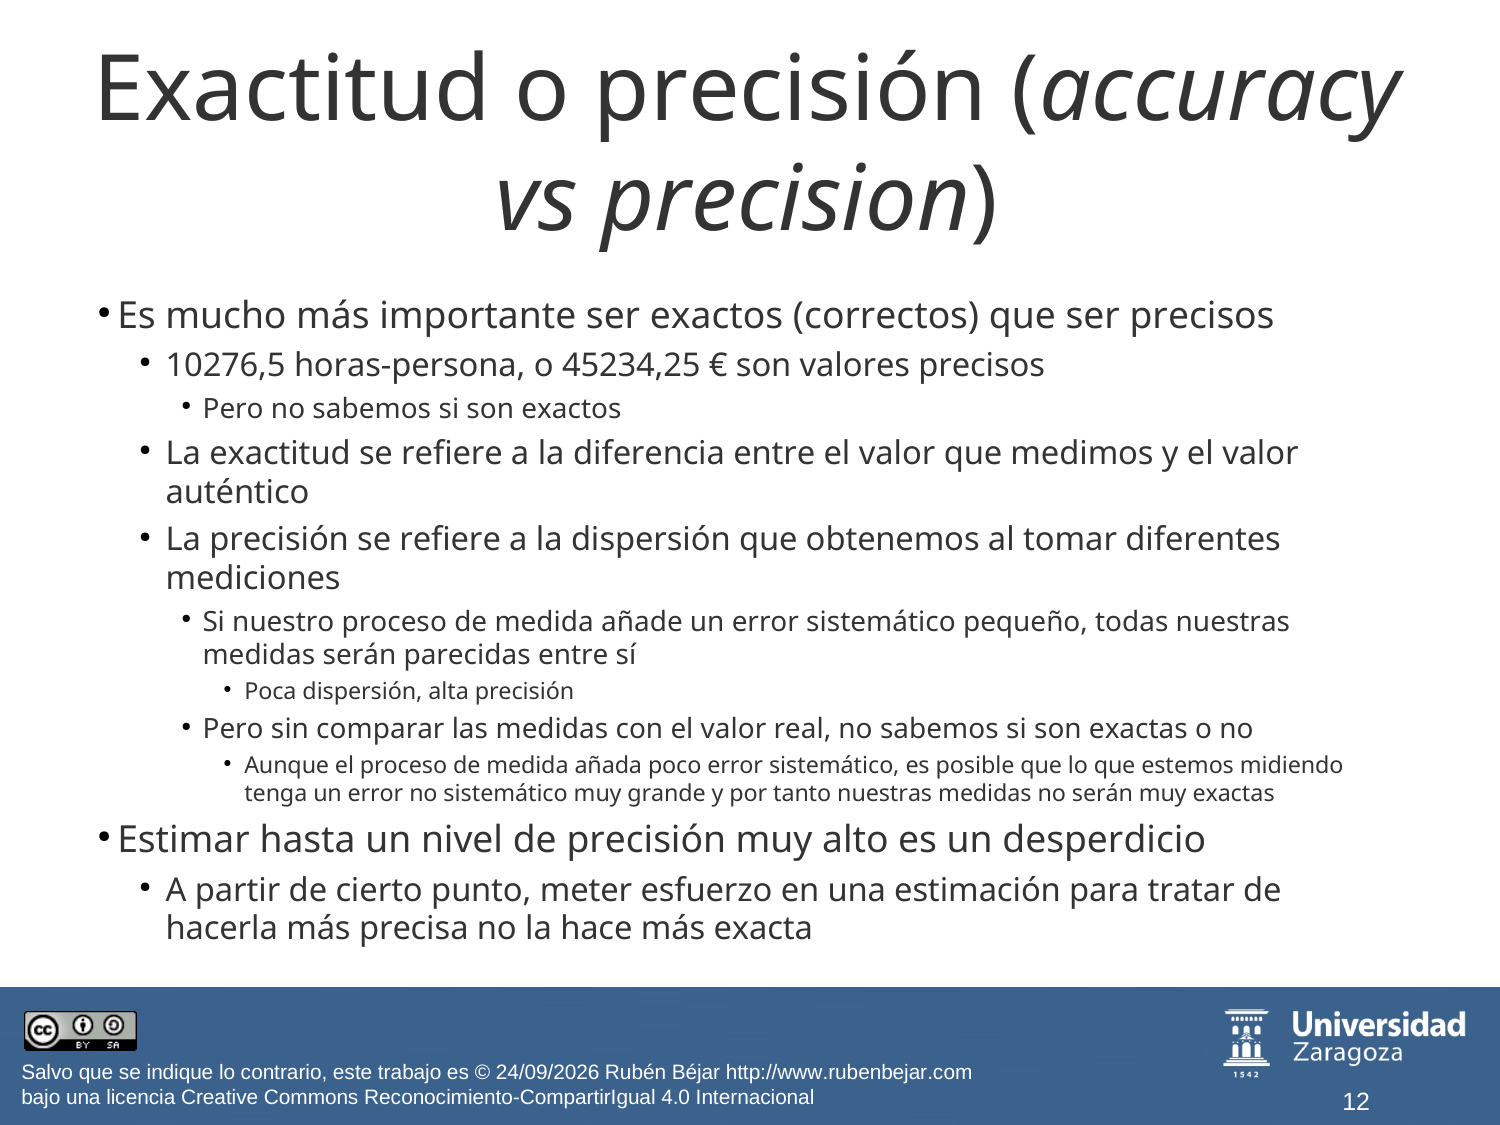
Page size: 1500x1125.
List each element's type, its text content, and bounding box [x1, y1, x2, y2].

list Es mucho más importante ser exactos (correctos) que ser precisos 10276,5 horas-persona, o 45234,25 € son valores precisos Pero no sabemos si son exactos La exactitud se refiere a la diferencia entre el valor que medimos y el valor auténtico La precisión se refiere a la dispersión que obtenemos al tomar diferentes mediciones Si nuestro proceso de medida añade un error sistemático pequeño, todas nuestras medidas serán parecidas entre sí Poca dispersión, alta precisión Pero sin comparar las medidas con el valor real, no sabemos si son exactas o no Aunque el proceso de medida añada poco error sistemático, es posible que lo que estemos midiendo tenga un error no sistemático muy grande y por tanto nuestras medidas no serán muy exactas Estimar hasta un nivel de precisión muy alto es un desperdicio A partir de cierto punto, meter esfuerzo en una estimación para tratar de hacerla más precisa no la hace más exacta [82, 283, 1418, 957]
picture [0, 987, 1500, 1125]
title Exactitud o precisión (accuracy vs precision) [74, 21, 1420, 257]
